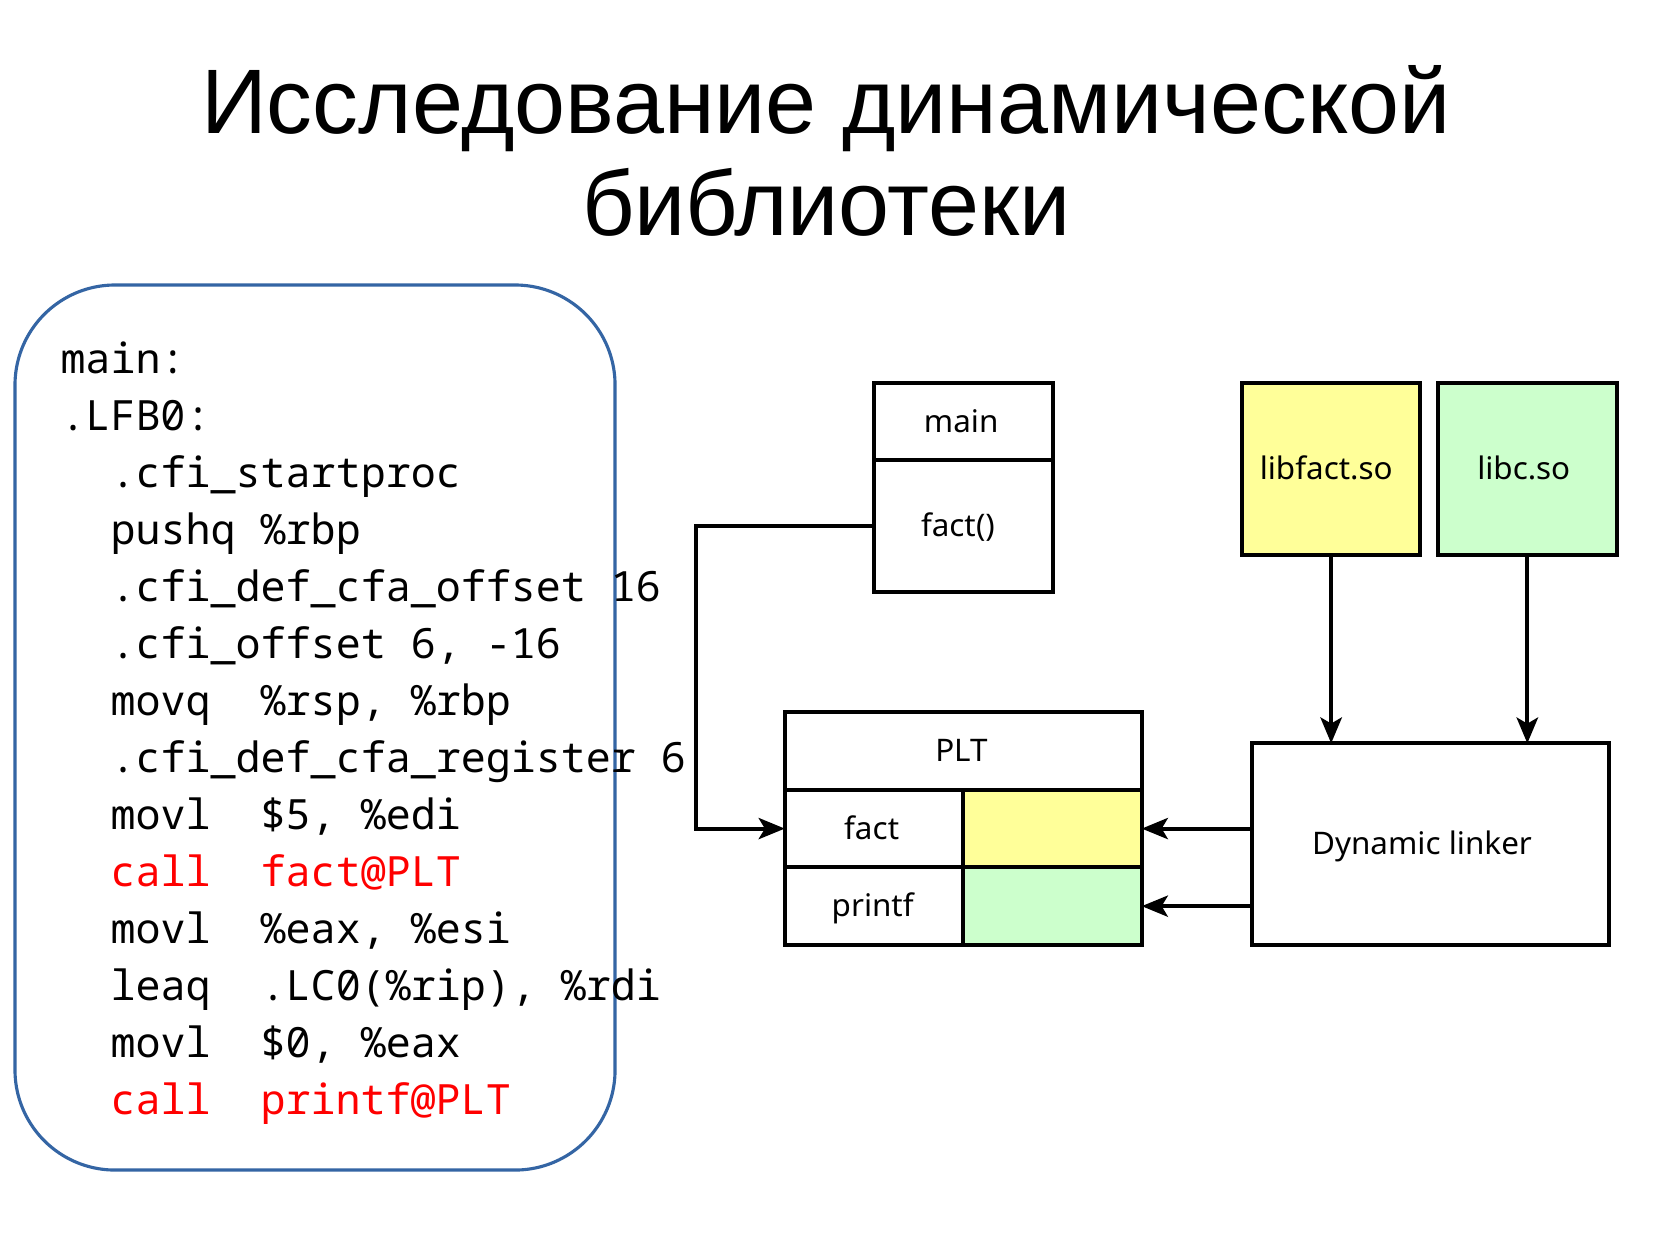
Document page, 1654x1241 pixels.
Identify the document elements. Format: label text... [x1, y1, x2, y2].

title Исследование динамической библиотеки [82, 49, 1571, 257]
picture [666, 756, 679, 769]
picture [666, 352, 1648, 976]
text_box main: .LFB0: .cfi_startproc pushq %rbp .cfi_def_cfa_offset 16 .cfi_offset 6, -16 movq %rsp, %rbp .cfi_def_cfa_register 6 movl $5, %edi call fact@PLT movl %eax, %esi leaq .LC0(%rip), %rdi movl $0, %eax call printf@PLT [15, 285, 616, 1171]
